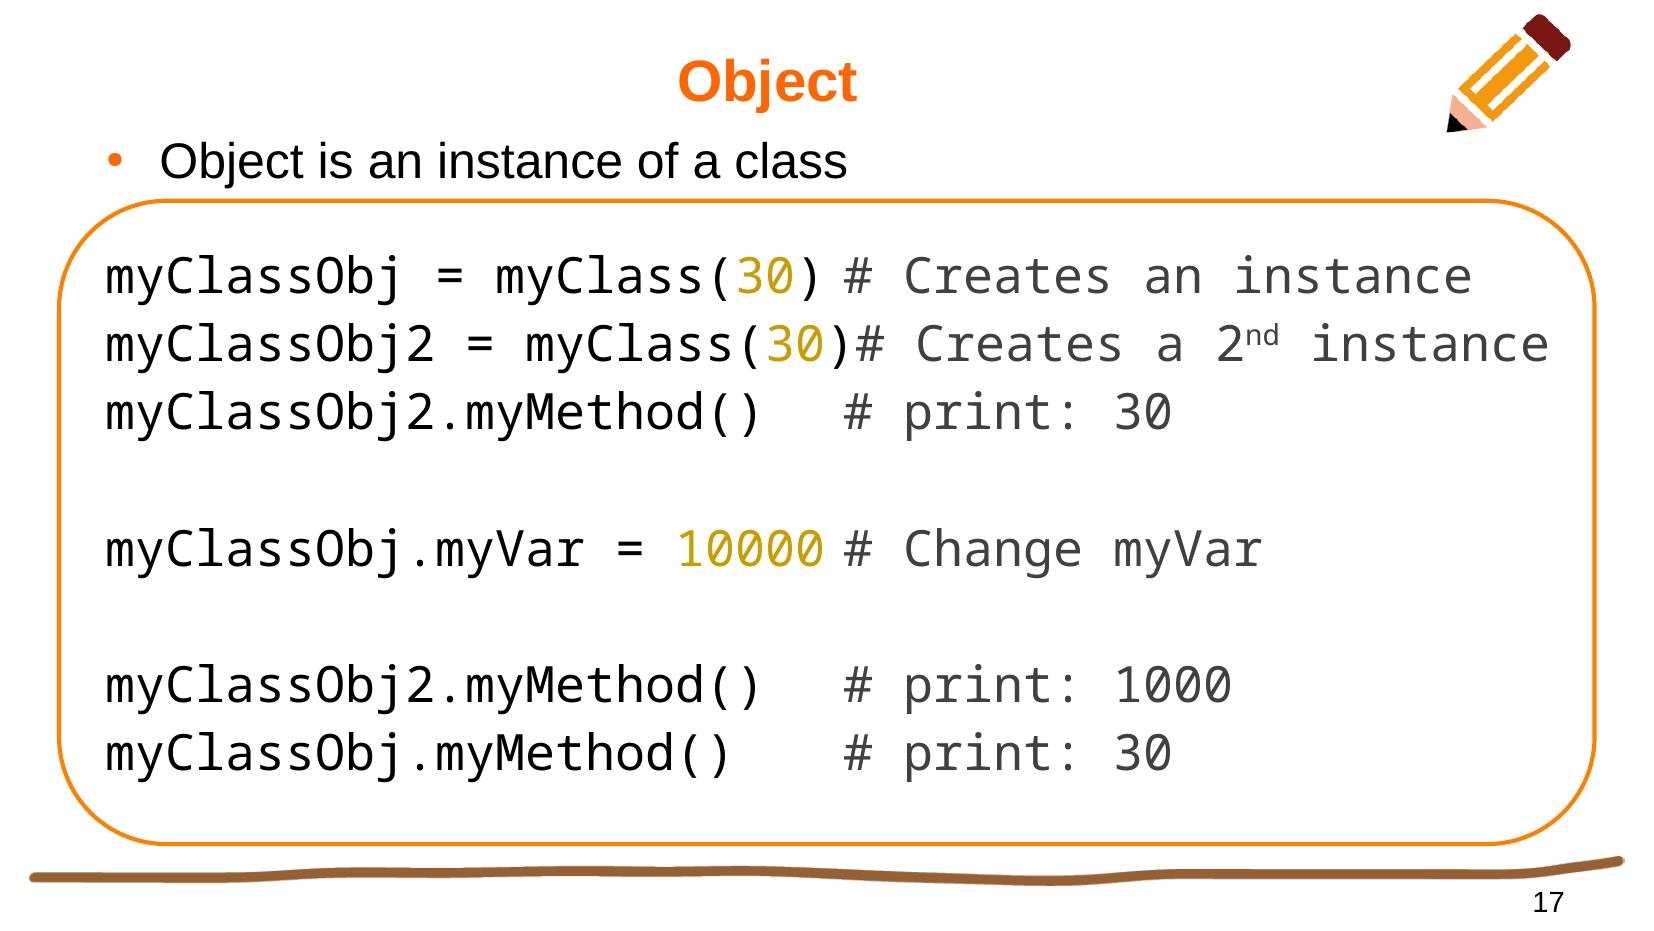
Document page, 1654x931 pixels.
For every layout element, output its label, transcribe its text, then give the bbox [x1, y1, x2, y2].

picture [29, 856, 1625, 886]
list Object is an instance of a class [88, 132, 1595, 297]
text_box myClassObj = myClass(30) # Creates an instance myClassObj2 = myClass(30)# Creates a 2nd instance myClassObj2.myMethod() # print: 30 myClassObj.myVar = 10000 # Change myVar myClassObj2.myMethod() # print: 1000 myClassObj.myMethod() # print: 30 [59, 200, 1595, 845]
list Object is an instance of a class [88, 748, 1595, 857]
title Object [88, 29, 1447, 132]
picture [1446, 14, 1571, 132]
